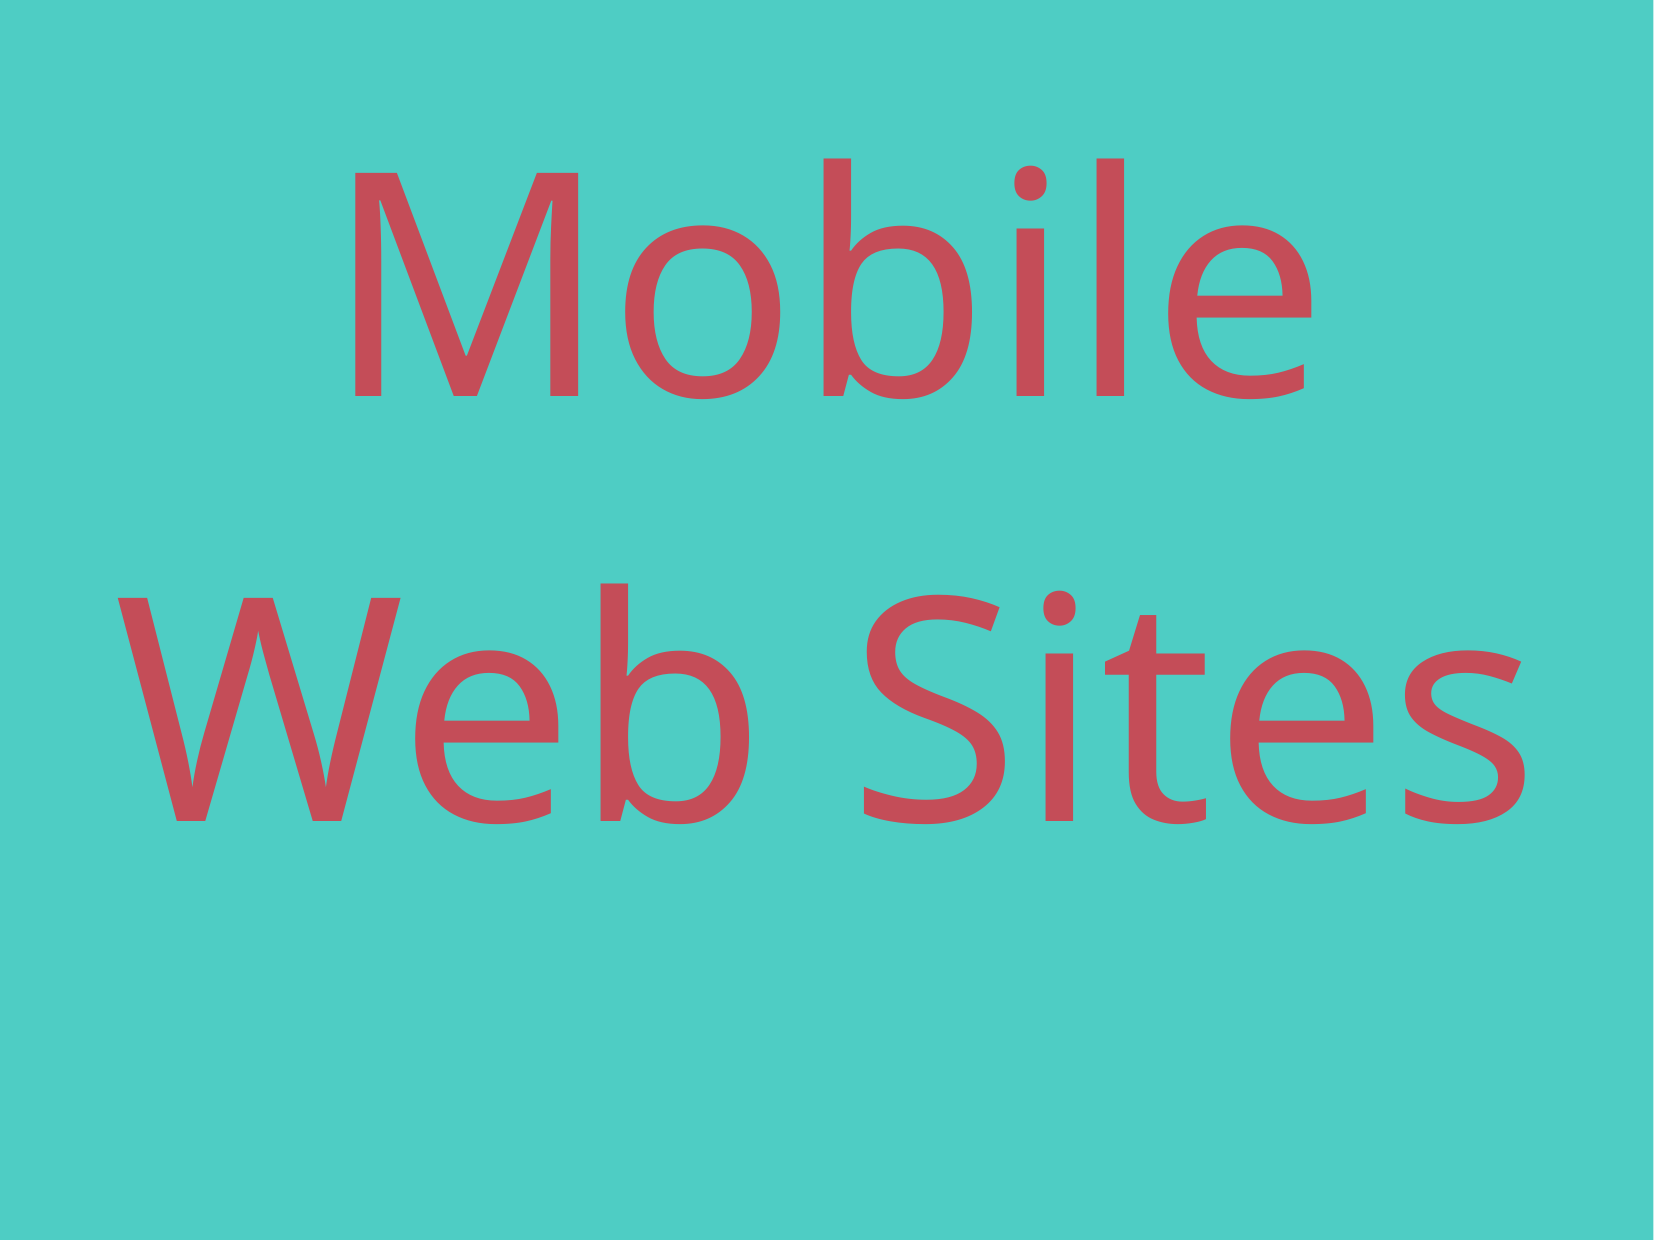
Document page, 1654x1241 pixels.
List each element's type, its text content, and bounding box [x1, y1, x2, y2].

title Mobile Web Sites [82, 126, 1571, 850]
